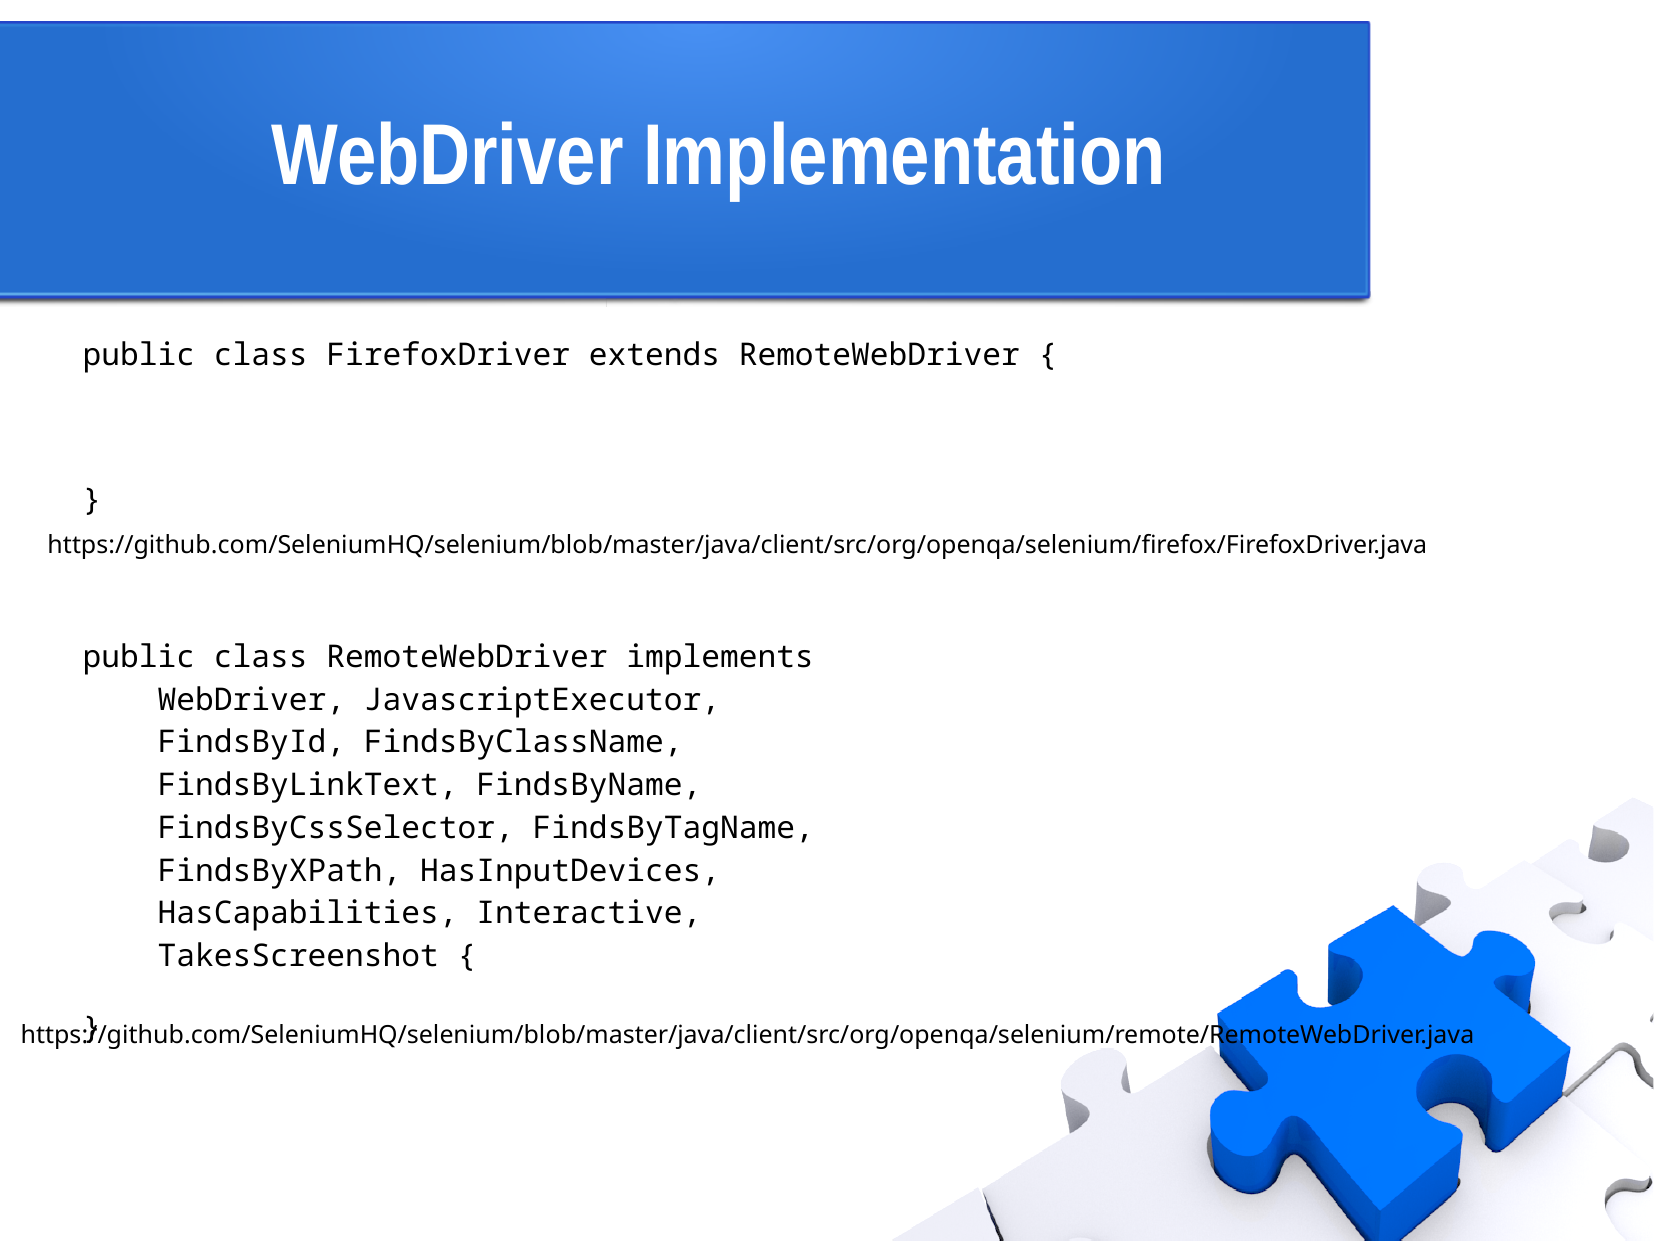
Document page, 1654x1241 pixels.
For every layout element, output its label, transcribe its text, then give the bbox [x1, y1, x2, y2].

picture [1318, 655, 1654, 1009]
title WebDriver Implementation [82, 49, 1356, 257]
list public class FirefoxDriver extends RemoteWebDriver { } [82, 332, 1318, 519]
picture [0, 21, 1375, 307]
text_box https://github.com/SeleniumHQ/selenium/blob/master/java/client/src/org/openqa/selenium/remote/RemoteWebDriver.java [5, 1009, 1654, 1241]
text_box https://github.com/SeleniumHQ/selenium/blob/master/java/client/src/org/openqa/selenium/firefox/FirefoxDriver.java [32, 519, 1654, 619]
list public class RemoteWebDriver implements WebDriver, JavascriptExecutor, FindsById, FindsByClassName, FindsByLinkText, FindsByName, FindsByCssSelector, FindsByTagName, FindsByXPath, HasInputDevices, HasCapabilities, Interactive, TakesScreenshot { } [82, 634, 1318, 1009]
